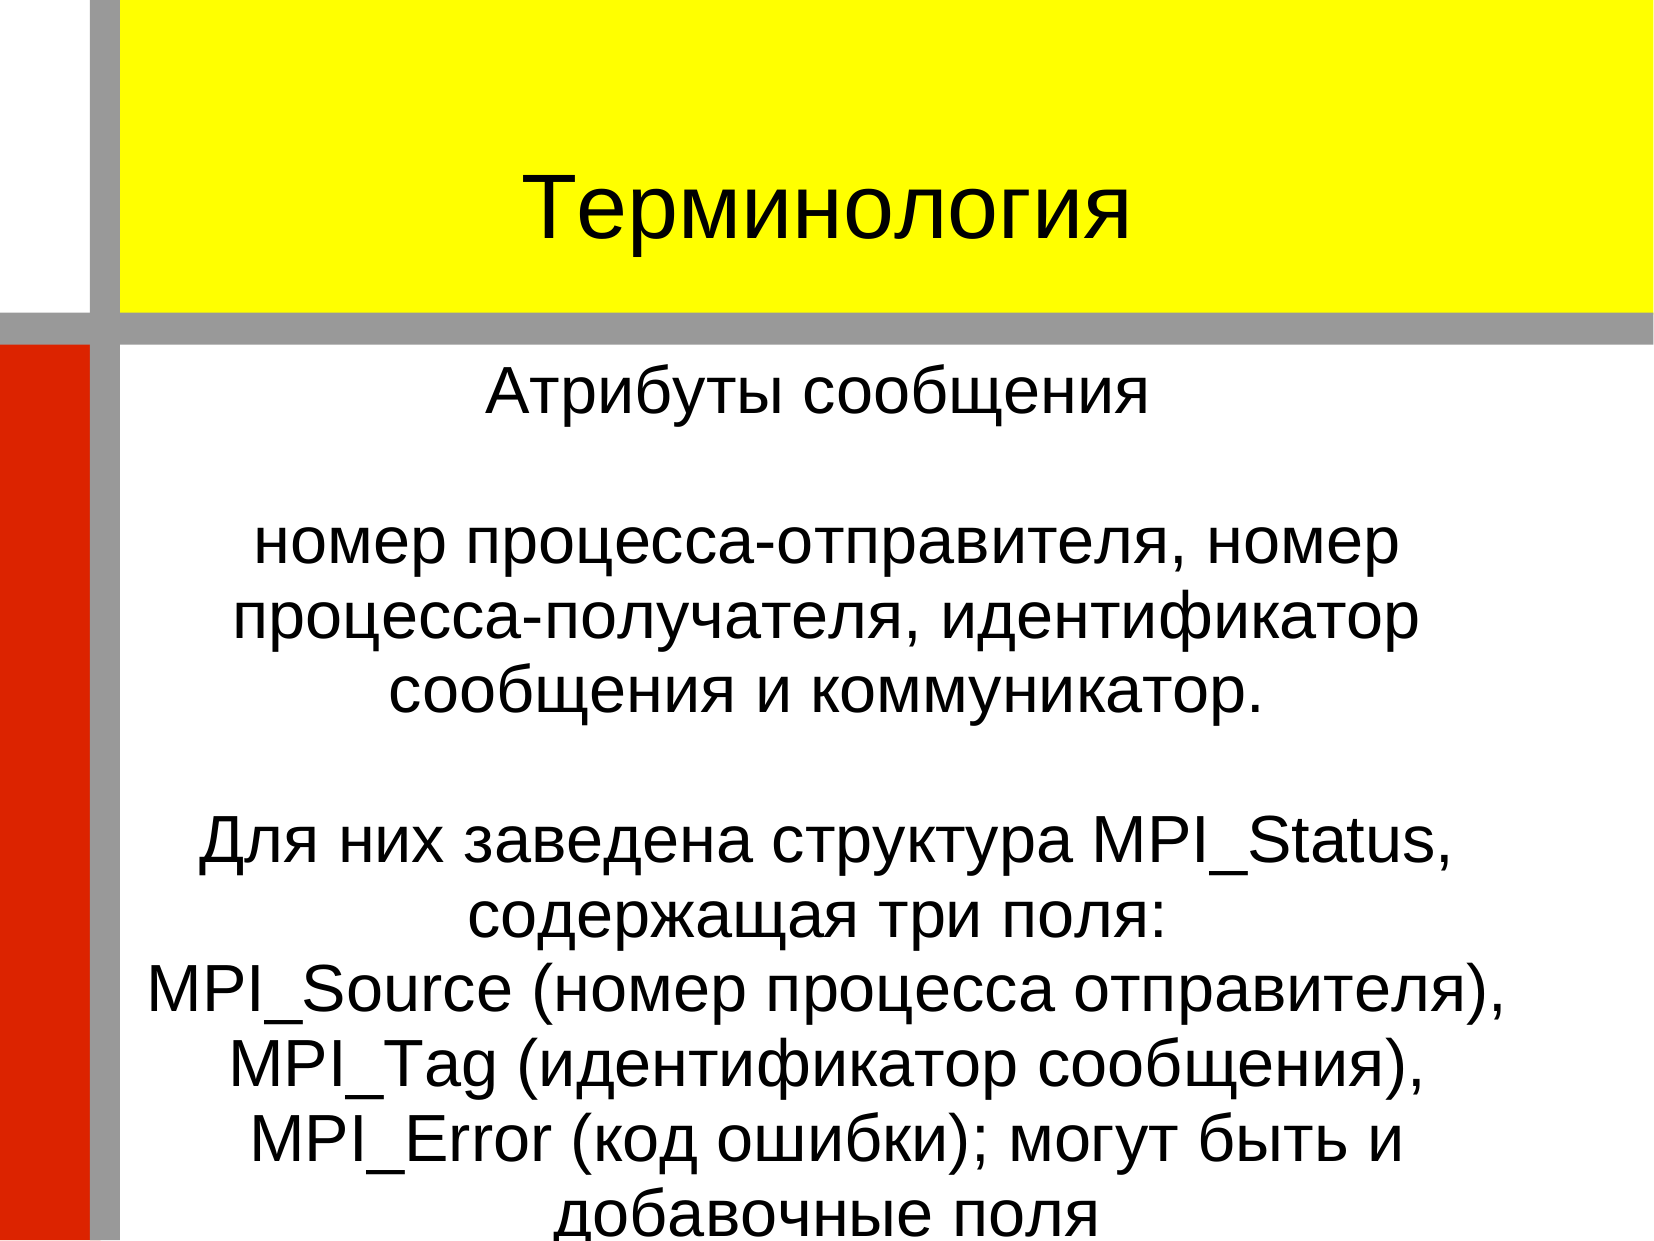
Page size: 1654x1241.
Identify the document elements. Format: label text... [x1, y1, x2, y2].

title Терминология [121, 102, 1534, 311]
subtitle Атрибуты сообщения номер процесса-отправителя, номер процесса-получателя, идентификатор сообщения и коммуникатор. Для них заведена структура MPI_Status, содержащая три поля: MPI_Source (номер процесса отправителя), MPI_Tag (идентификатор сообщения), MPI_Error (код ошибки); могут быть и добавочные поля [121, 348, 1534, 1241]
